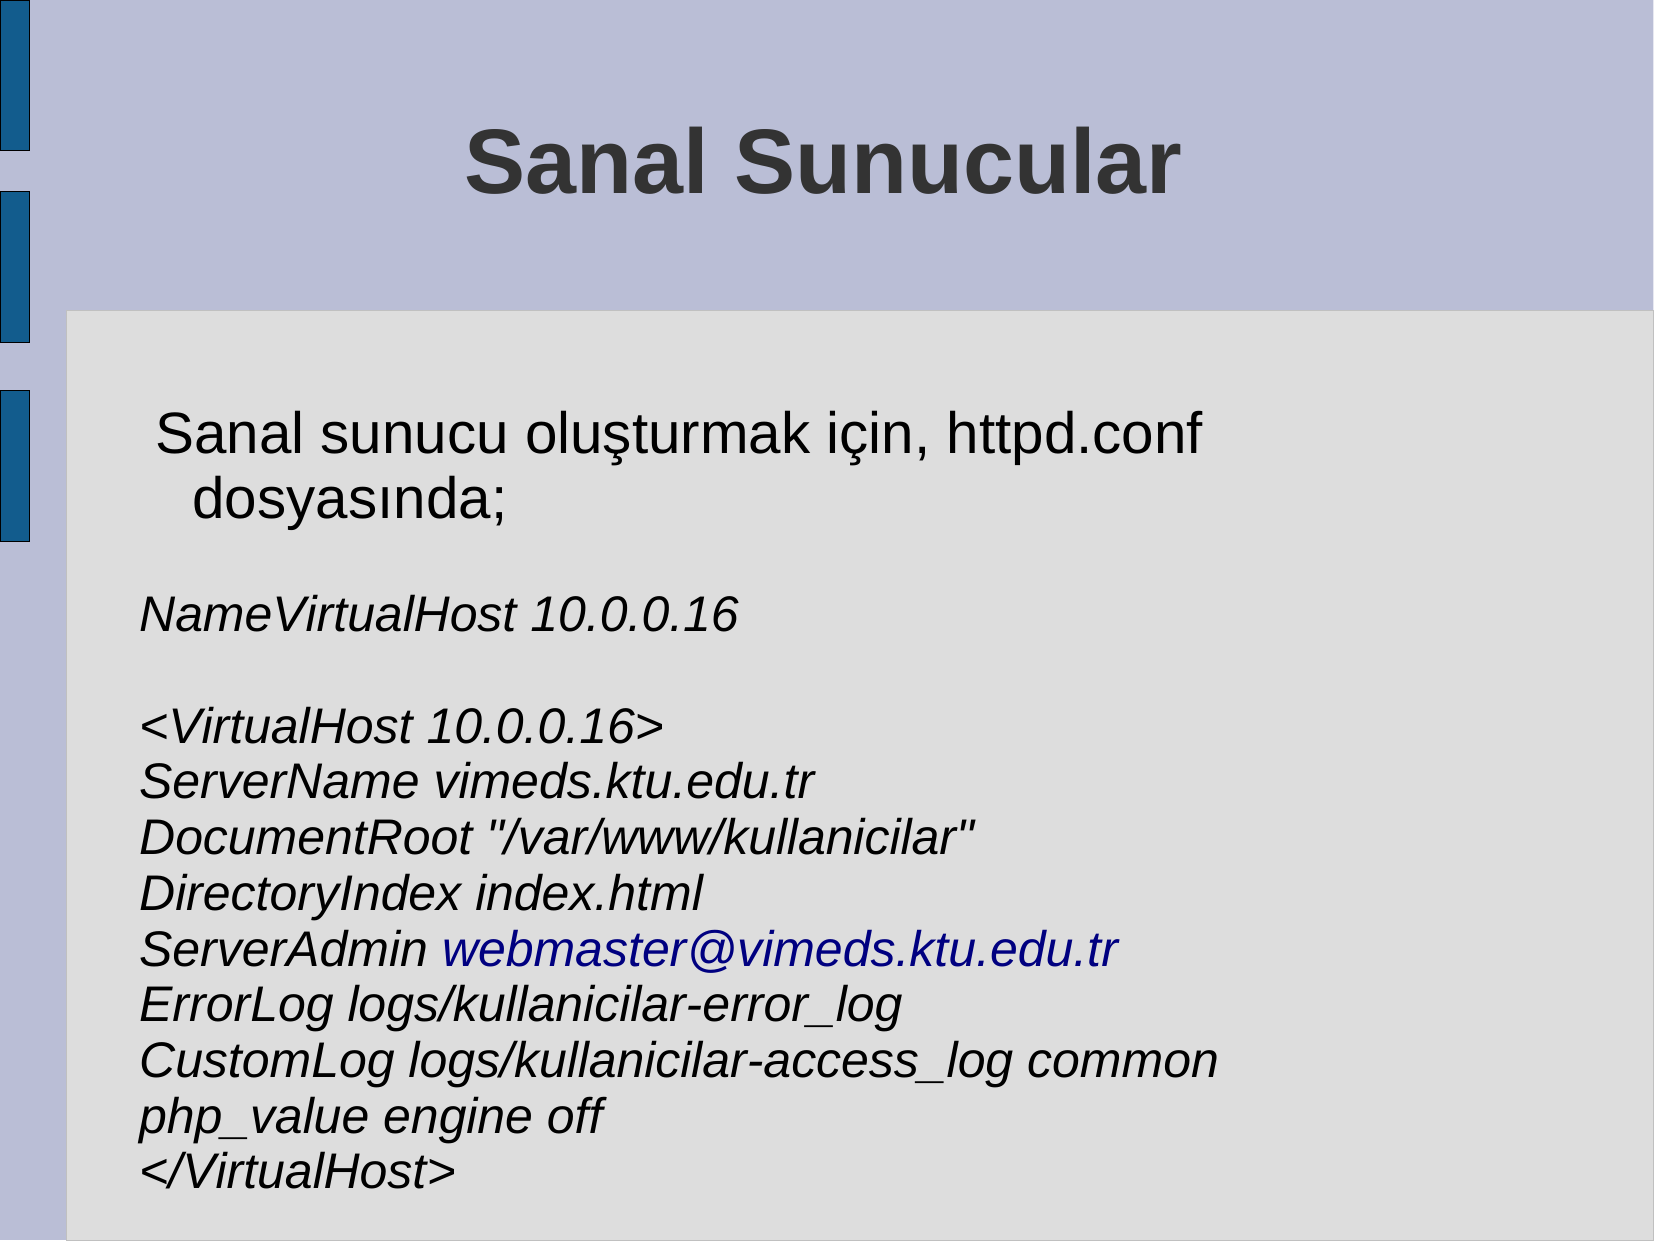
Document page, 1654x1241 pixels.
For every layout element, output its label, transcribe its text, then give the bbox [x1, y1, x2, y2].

list Sanal sunucu oluşturmak için, httpd.conf dosyasında; NameVirtualHost 10.0.0.16 <VirtualHost 10.0.0.16> ServerName vimeds.ktu.edu.tr DocumentRoot "/var/www/kullanicilar" DirectoryIndex index.html ServerAdmin webmaster@vimeds.ktu.edu.tr ErrorLog logs/kullanicilar-error_log CustomLog logs/kullanicilar-access_log common php_value engine off </VirtualHost> [121, 344, 1534, 1238]
title Sanal Sunucular [118, 58, 1531, 266]
